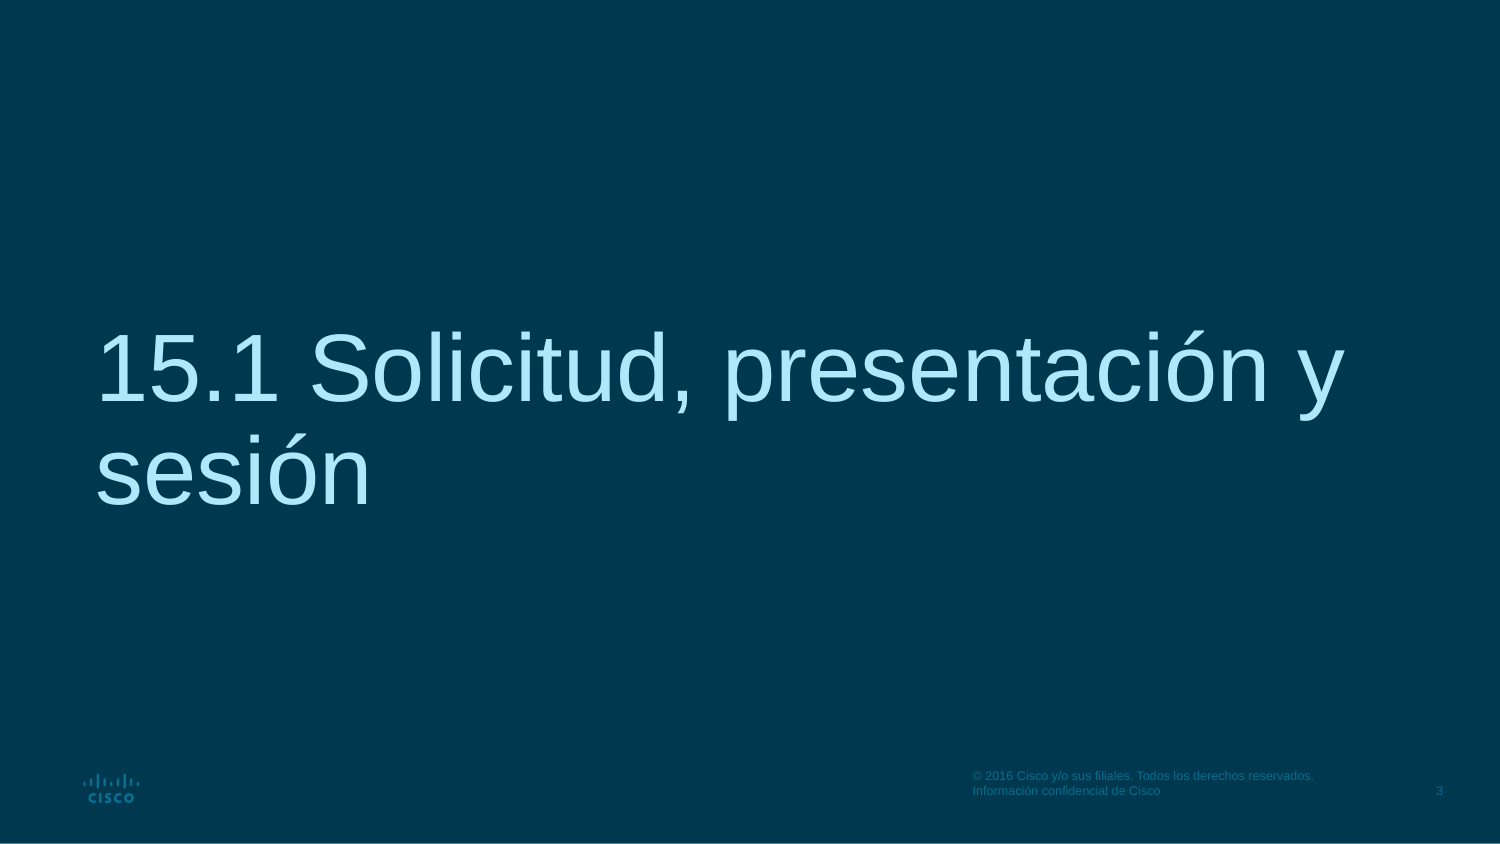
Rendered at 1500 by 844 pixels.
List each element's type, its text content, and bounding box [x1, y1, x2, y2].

title 15.1 Solicitud, presentación y sesión [80, 310, 1420, 533]
